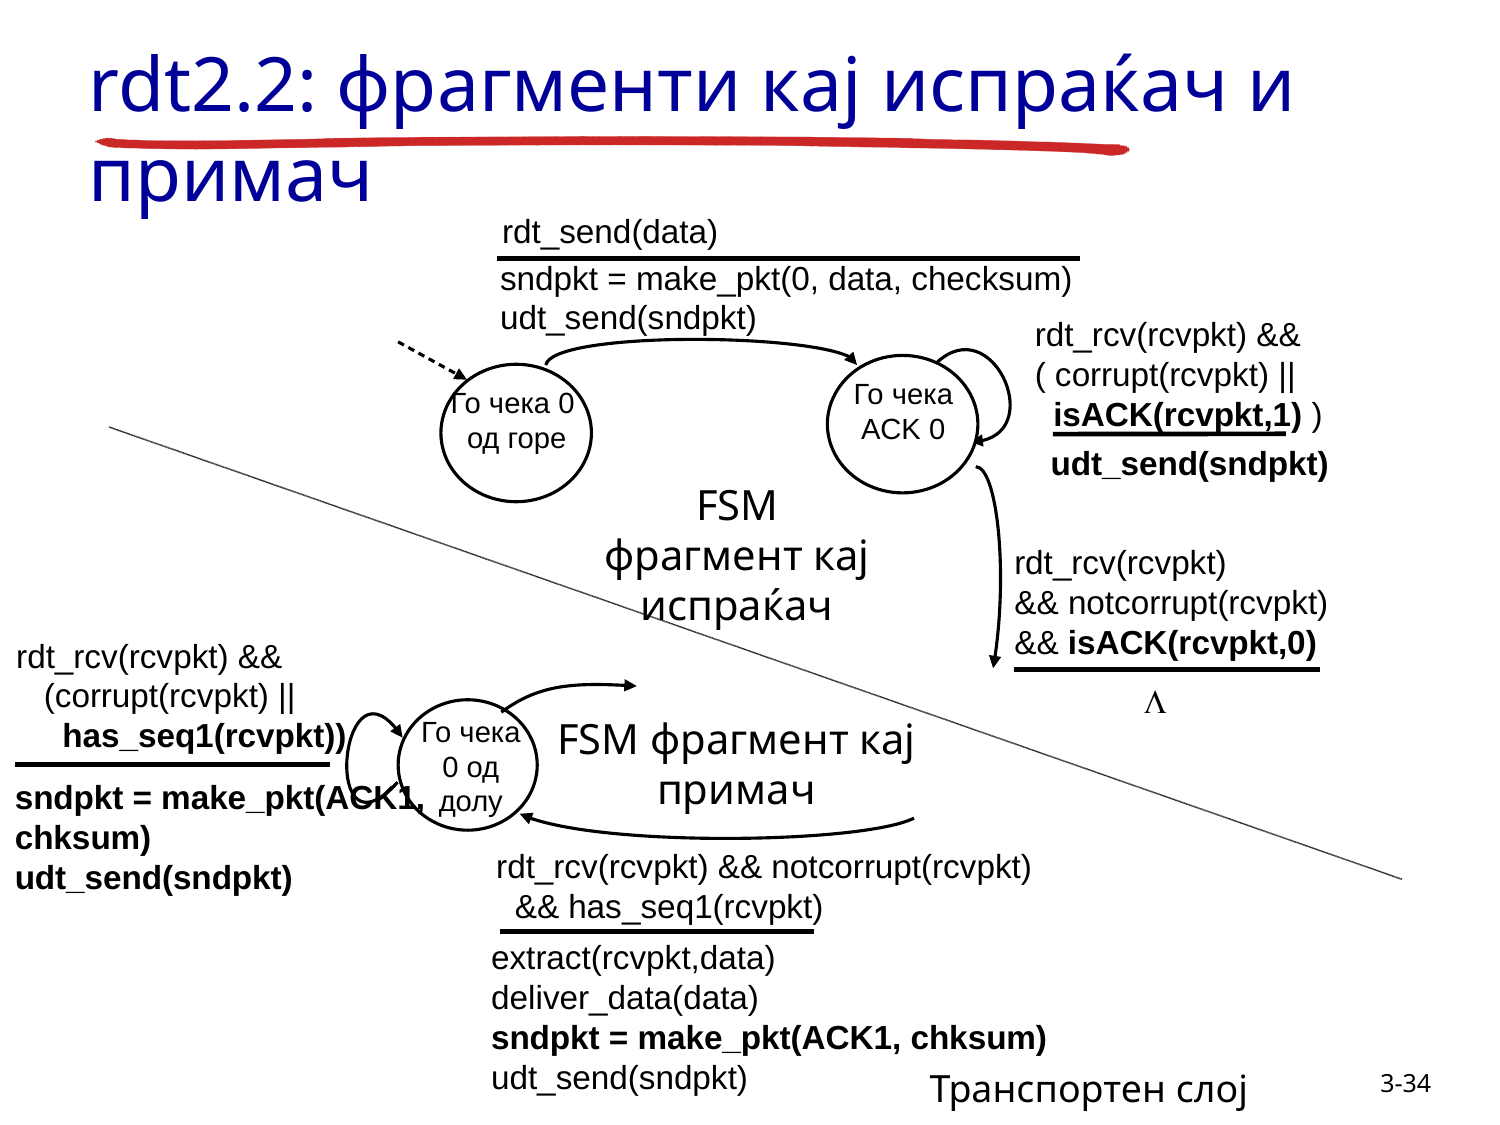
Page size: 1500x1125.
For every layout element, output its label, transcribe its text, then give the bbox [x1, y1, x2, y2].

text_box rdt_rcv(rcvpkt) && (corrupt(rcvpkt) || has_seq1(rcvpkt)) [1, 627, 389, 732]
text_box rdt_rcv(rcvpkt) && notcorrupt(rcvpkt) && isACK(rcvpkt,0) [999, 534, 1396, 628]
text_box [458, 477, 574, 502]
text_box sndpkt = make_pkt(0, data, checksum) udt_send(sndpkt) [485, 249, 1096, 315]
text_box [844, 468, 961, 493]
text_box [860, 355, 945, 367]
text_box [474, 364, 559, 376]
text_box sndpkt = make_pkt(ACK1, chksum) udt_send(sndpkt) [0, 769, 509, 837]
text_box FSM фрагмент кај испраќач [589, 597, 704, 637]
text_box [398, 736, 405, 769]
text_box [509, 806, 522, 818]
text_box FSM фрагмент кај примач [542, 705, 931, 821]
title rdt2.2: фрагменти кај испраќач и примач [73, 28, 1440, 174]
text_box rdt_rcv(rcvpkt) && notcorrupt(rcvpkt) && has_seq1(rcvpkt) [481, 837, 1128, 929]
text_box extract(rcvpkt,data) deliver_data(data) sndpkt = make_pkt(ACK1, chksum) udt_send(sndpkt) [476, 929, 1162, 1044]
text_box FSM фрагмент кај испраќач [589, 471, 885, 637]
text_box [440, 699, 495, 705]
text_box Го чека 0 од горе [429, 376, 605, 477]
text_box L [1124, 673, 1187, 728]
text_box Го чека 0 од долу [405, 705, 537, 806]
text_box rdt_rcv(rcvpkt) && ( corrupt(rcvpkt) || isACK(rcvpkt,1) ) [1020, 305, 1466, 400]
text_box Го чека ACK 0 [816, 367, 991, 468]
footer Транспортен слој [914, 1057, 1390, 1105]
slide_number 3-<number> [1365, 1060, 1477, 1106]
text_box udt_send(sndpkt) [1035, 434, 1385, 501]
text_box rdt_send(data) [487, 203, 771, 250]
